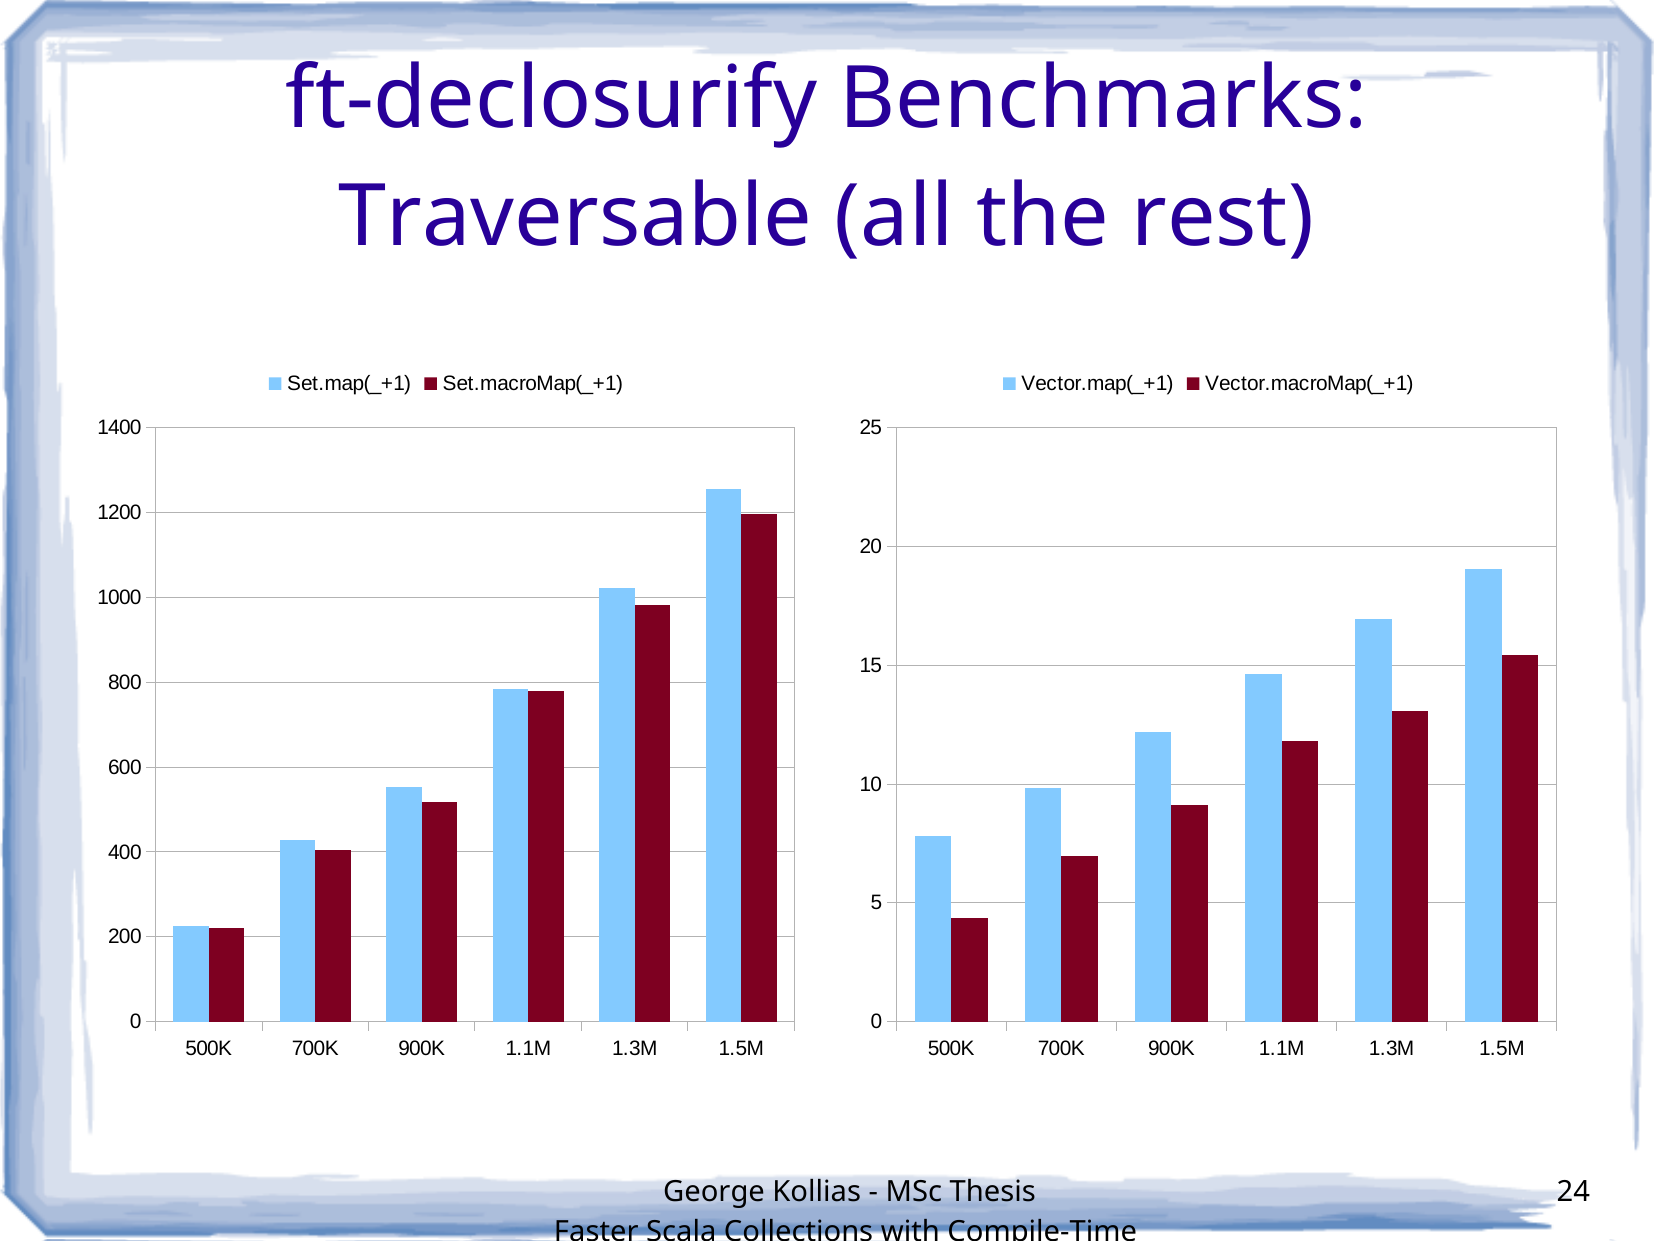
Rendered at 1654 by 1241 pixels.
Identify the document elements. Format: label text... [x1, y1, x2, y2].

picture [0, 0, 1654, 1241]
picture [969, 1227, 978, 1239]
chart [845, 355, 1572, 1075]
picture [1015, 1227, 1024, 1239]
picture [704, 1233, 711, 1239]
picture [888, 1228, 895, 1241]
picture [779, 1227, 787, 1232]
picture [1098, 1227, 1105, 1241]
picture [998, 1227, 1005, 1241]
picture [1047, 1227, 1055, 1232]
picture [680, 1233, 687, 1239]
picture [827, 1227, 836, 1239]
picture [746, 1227, 755, 1239]
picture [846, 1227, 854, 1241]
picture [926, 1227, 934, 1241]
picture [1108, 1227, 1115, 1241]
picture [1124, 1227, 1132, 1232]
chart [82, 355, 809, 1075]
picture [988, 1227, 995, 1241]
picture [573, 1233, 580, 1239]
title ft-declosurify Benchmarks: Traversable (all the rest) [82, 49, 1571, 257]
picture [614, 1227, 622, 1232]
